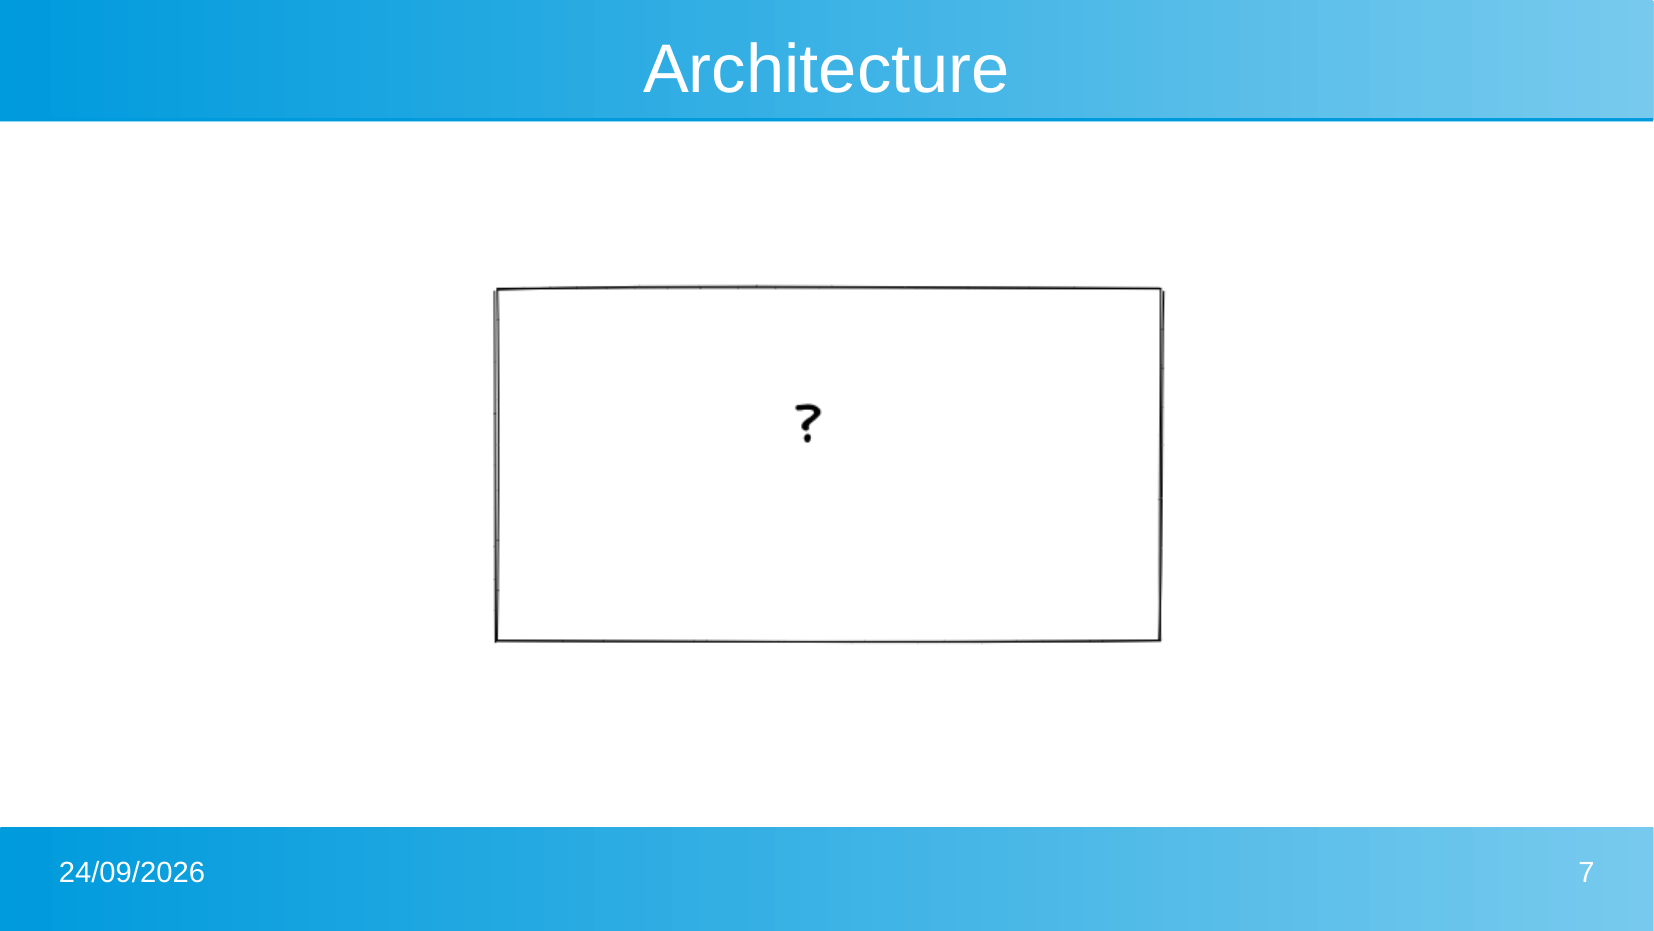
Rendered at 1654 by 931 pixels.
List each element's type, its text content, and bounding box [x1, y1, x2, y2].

picture [481, 274, 1177, 657]
title Architecture [59, 29, 1595, 108]
